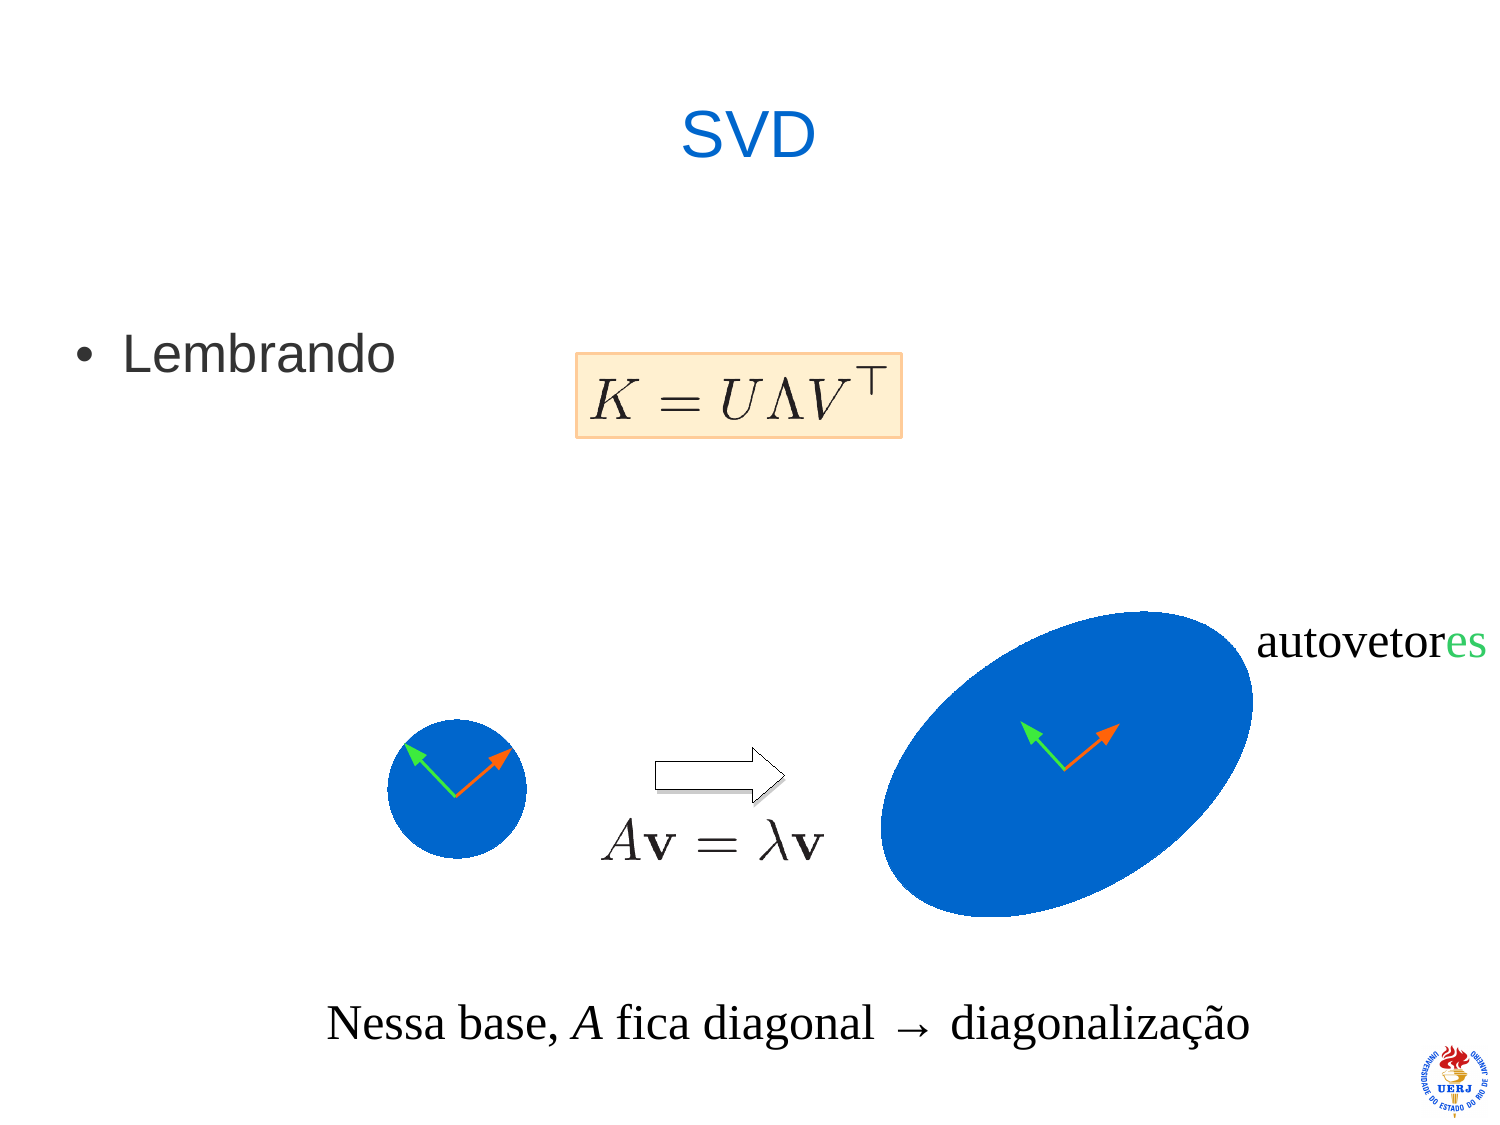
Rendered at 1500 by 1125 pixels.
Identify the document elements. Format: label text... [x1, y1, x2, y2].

text_box [387, 744, 527, 859]
text_box Nessa base, A fica diagonal → diagonalização [311, 991, 1266, 1058]
text_box [881, 611, 1253, 917]
text_box [405, 719, 512, 794]
text_box autovetores [1241, 609, 1500, 676]
text_box [655, 747, 785, 803]
picture [583, 362, 899, 427]
picture [1421, 1045, 1488, 1118]
list Lembrando [75, 262, 1424, 1004]
picture [594, 815, 834, 868]
text_box [576, 353, 902, 438]
title SVD [75, 45, 1424, 232]
